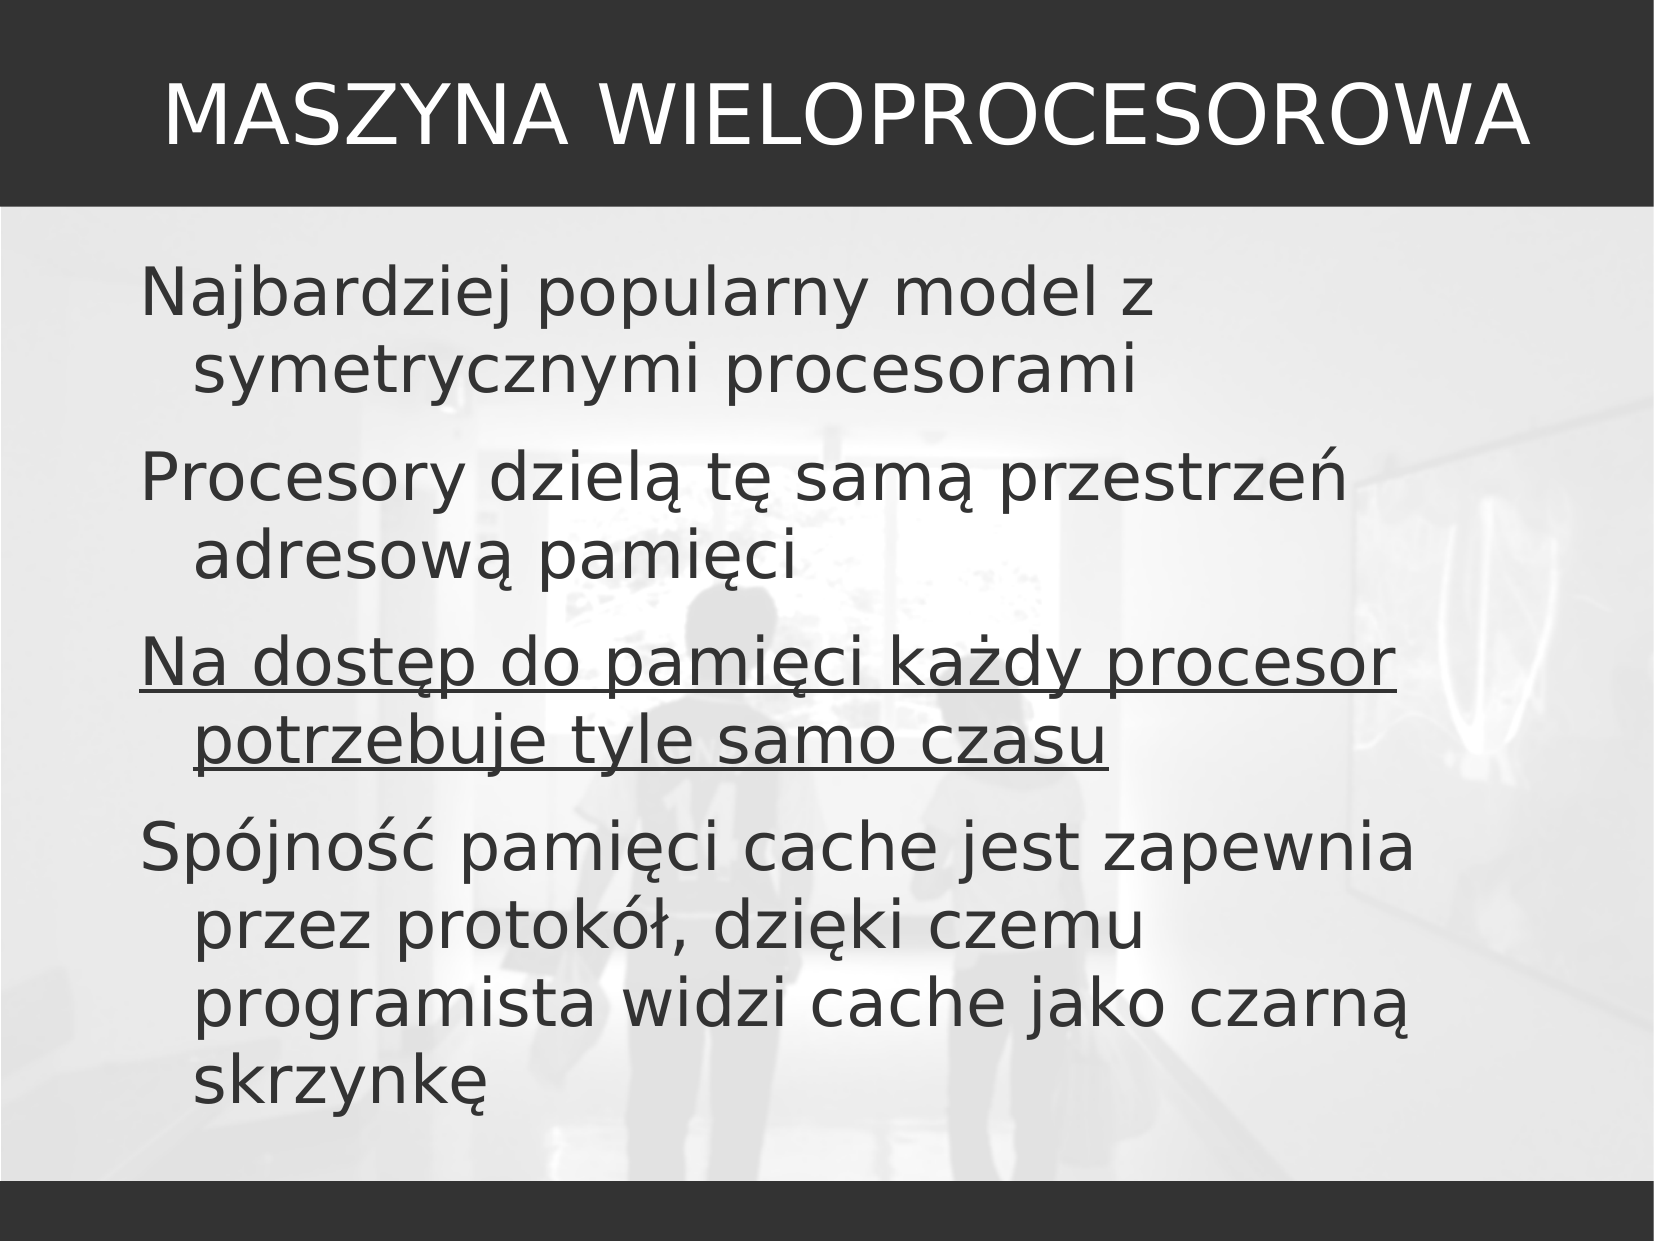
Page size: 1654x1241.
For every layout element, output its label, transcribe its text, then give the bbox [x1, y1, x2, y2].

list Najbardziej popularny model z symetrycznymi procesorami Procesory dzielą tę samą przestrzeń adresową pamięci Na dostęp do pamięci każdy procesor potrzebuje tyle samo czasu Spójność pamięci cache jest zapewnia przez protokół, dzięki czemu programista widzi cache jako czarną skrzynkę [121, 253, 1534, 1127]
title MASZYNA WIELOPROCESOROWA [141, 55, 1554, 177]
